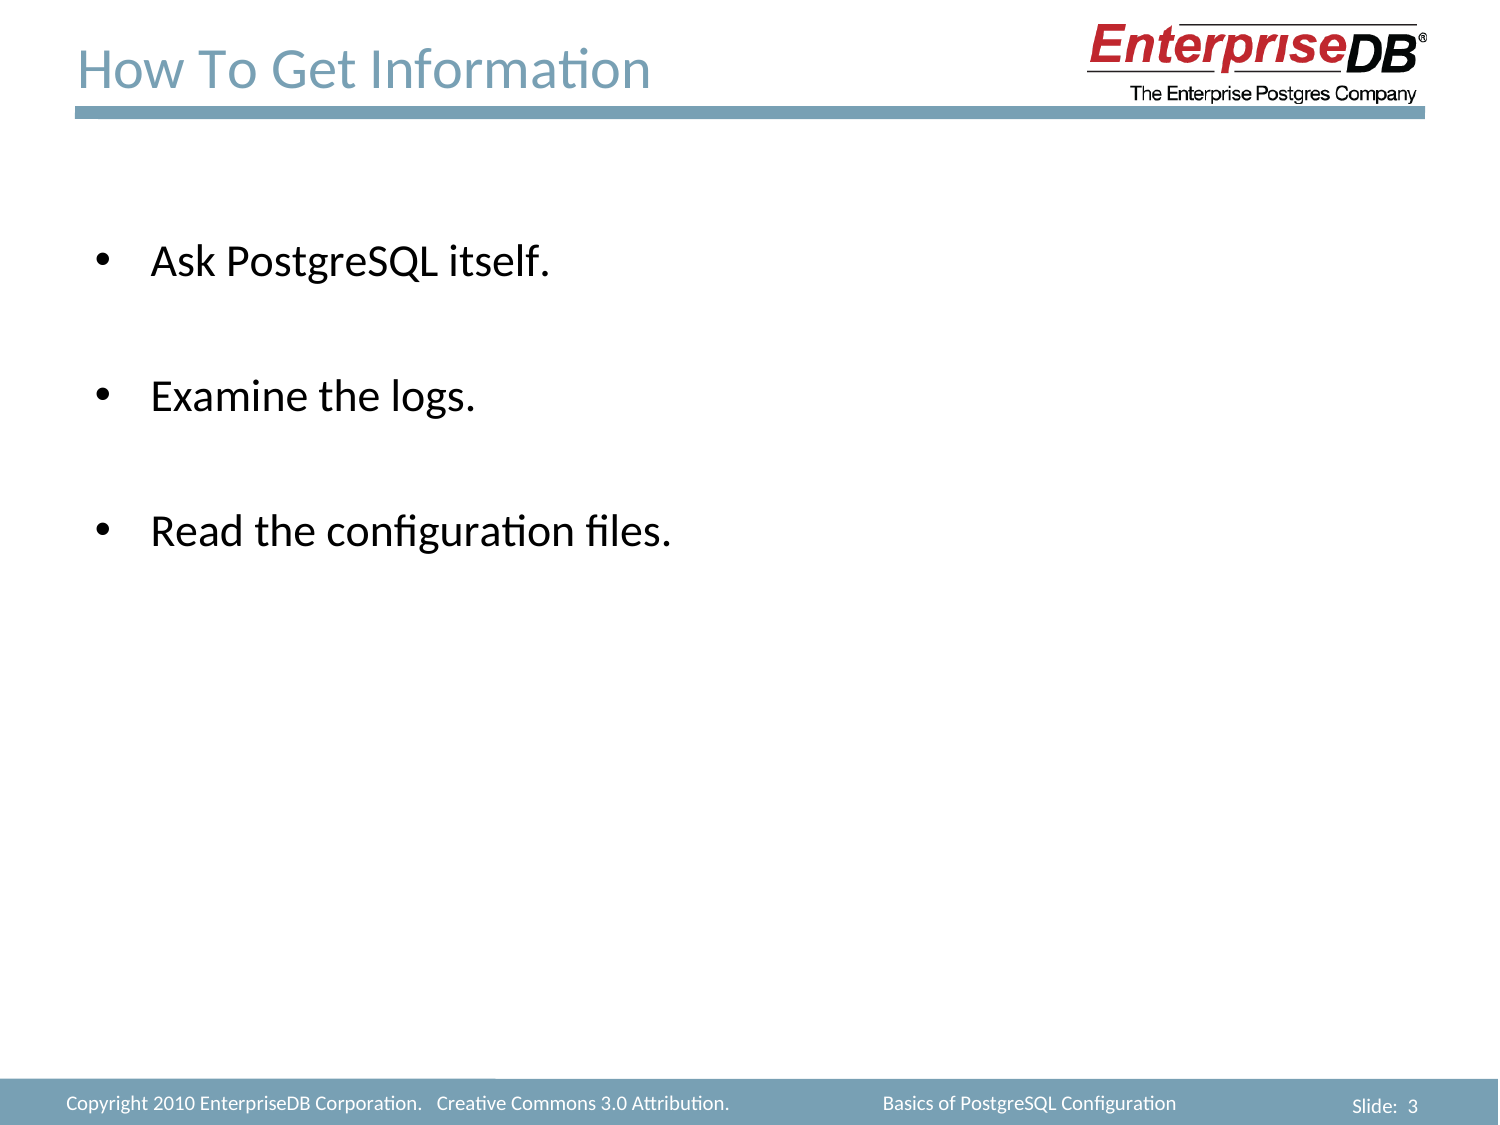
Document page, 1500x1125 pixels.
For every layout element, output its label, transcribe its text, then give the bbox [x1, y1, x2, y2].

list Ask PostgreSQL itself. Examine the logs. Read the configuration files. [79, 155, 1384, 1051]
title How To Get Information [62, 4, 1088, 126]
picture [1088, 24, 1427, 104]
